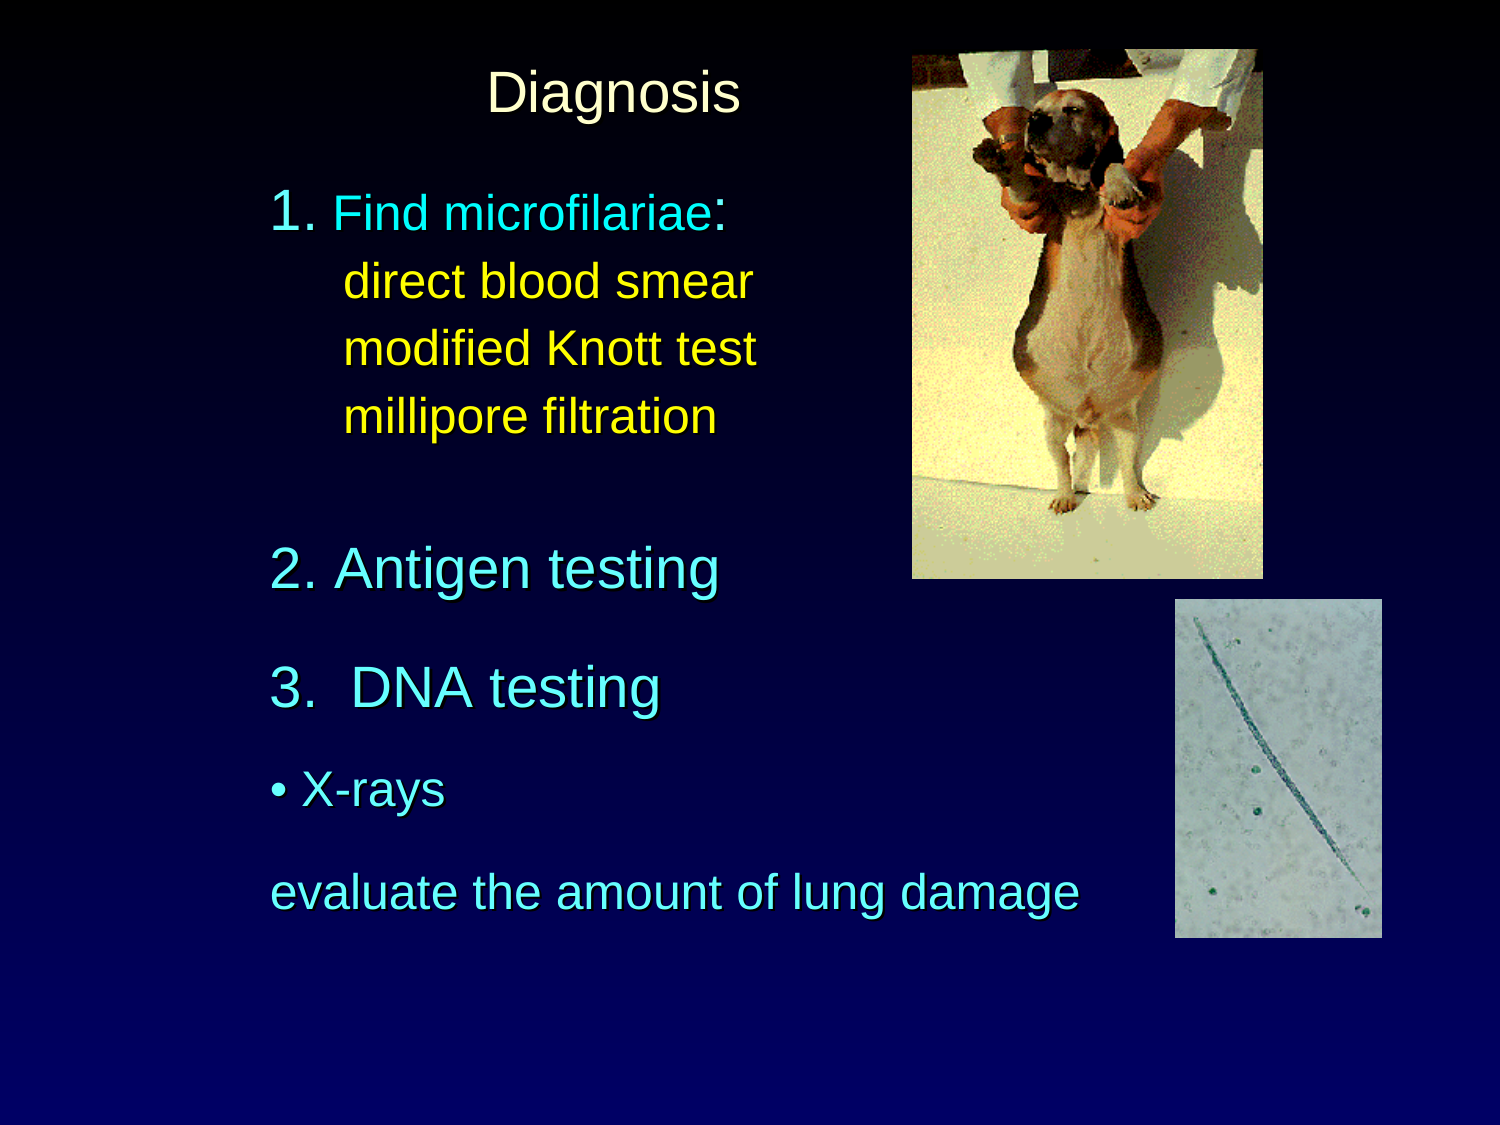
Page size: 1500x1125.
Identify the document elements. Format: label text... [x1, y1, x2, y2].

text_box Diagnosis [24, 46, 1488, 133]
chart [1175, 600, 1382, 938]
text_box 1. Find microfilariae: direct blood smear modified Knott test millipore filtration 2. Antigen testing 3. DNA testing • X-rays evaluate the amount of lung damage [255, 188, 1097, 1031]
chart [912, 50, 1263, 579]
